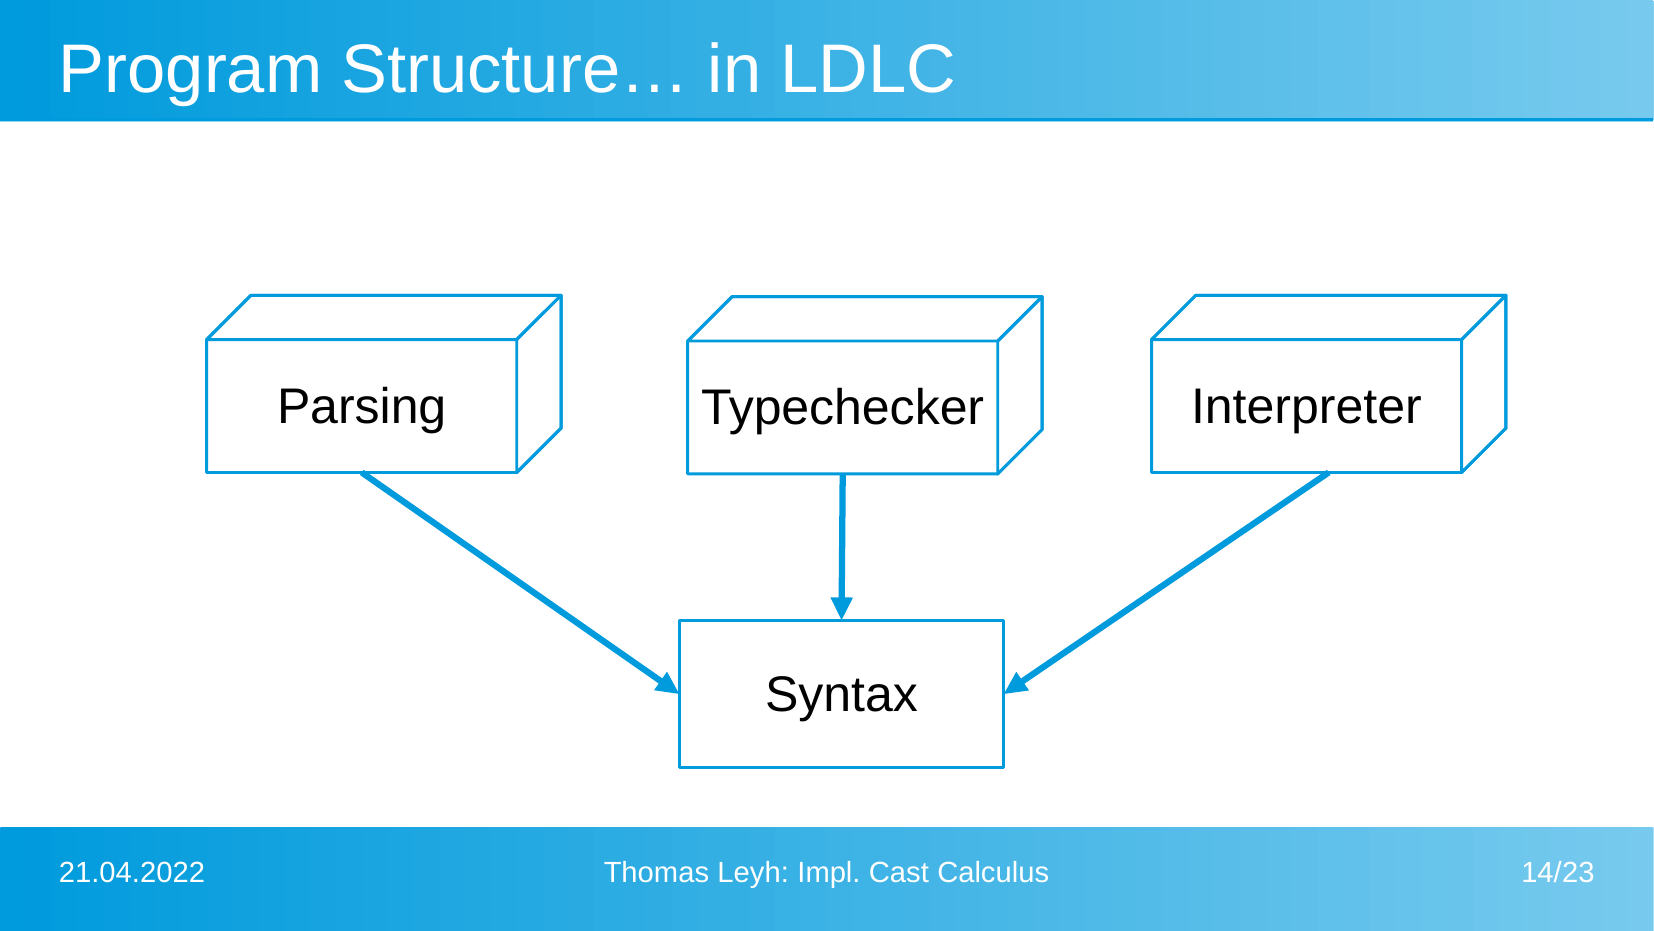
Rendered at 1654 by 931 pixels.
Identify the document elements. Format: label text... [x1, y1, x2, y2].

text_box Syntax [679, 620, 1004, 768]
text_box Parsing [206, 340, 516, 473]
text_box Typechecker [687, 341, 997, 474]
title Program Structure… in LDLC [59, 29, 1595, 108]
text_box Interpreter [1151, 340, 1461, 473]
